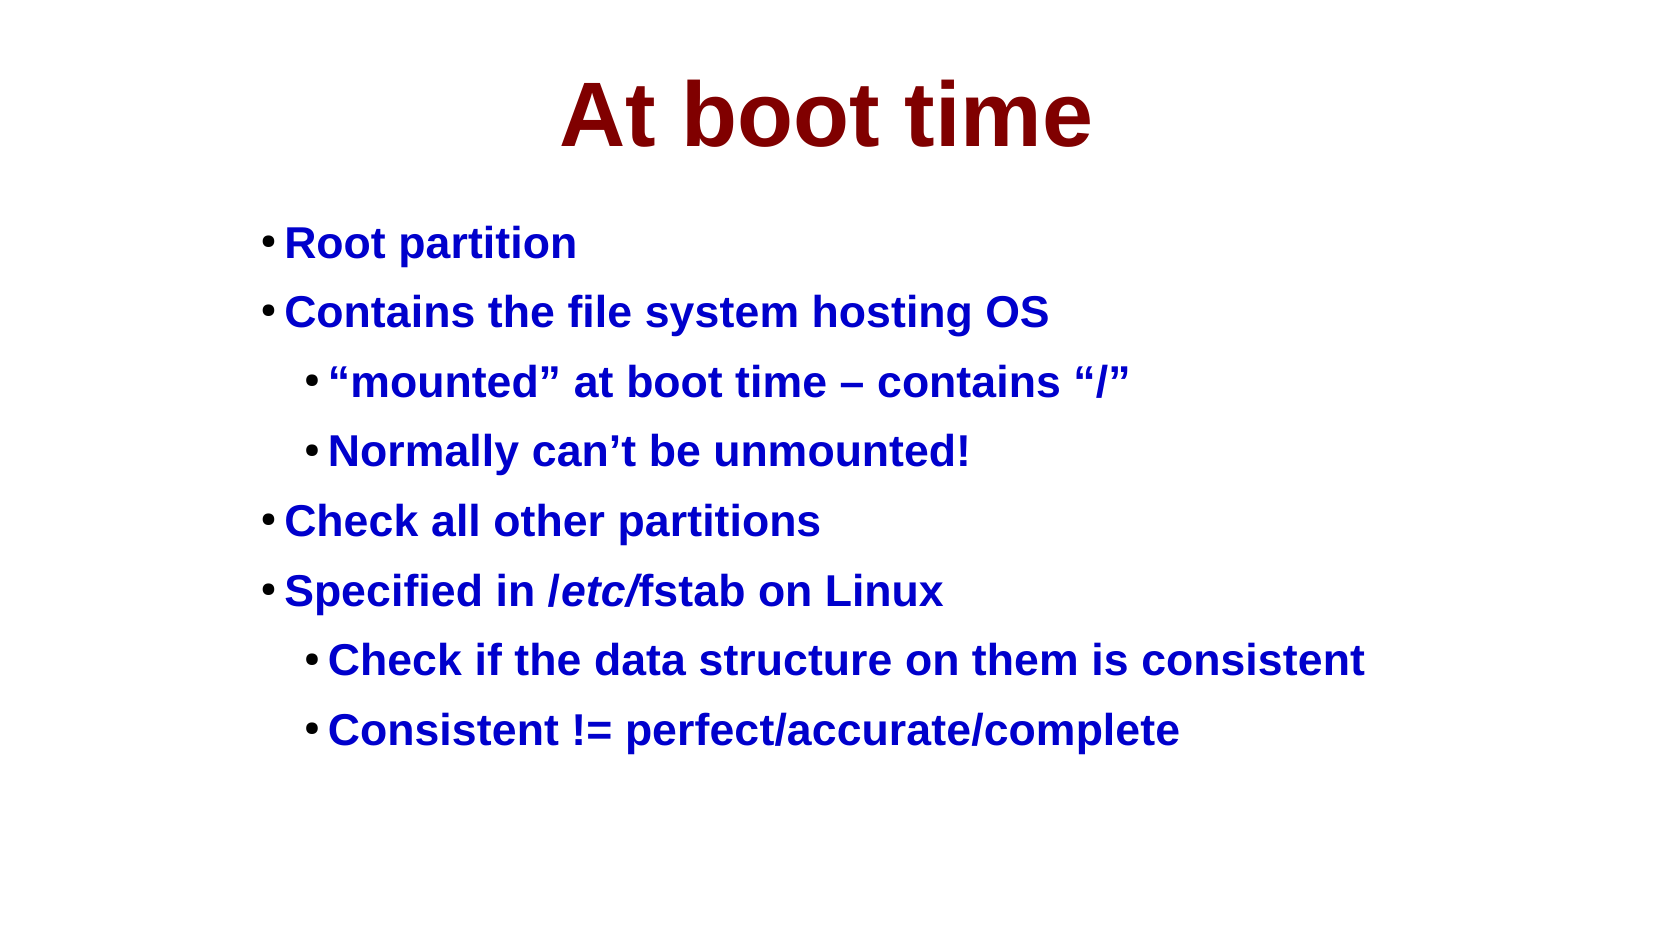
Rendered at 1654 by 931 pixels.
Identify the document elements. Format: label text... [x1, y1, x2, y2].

list Root partition Contains the file system hosting OS “mounted” at boot time – contains “/” Normally can’t be unmounted! Check all other partitions Specified in /etc/fstab on Linux Check if the data structure on them is consistent Consistent != perfect/accurate/complete [82, 217, 1571, 757]
title At boot time [82, 37, 1571, 193]
